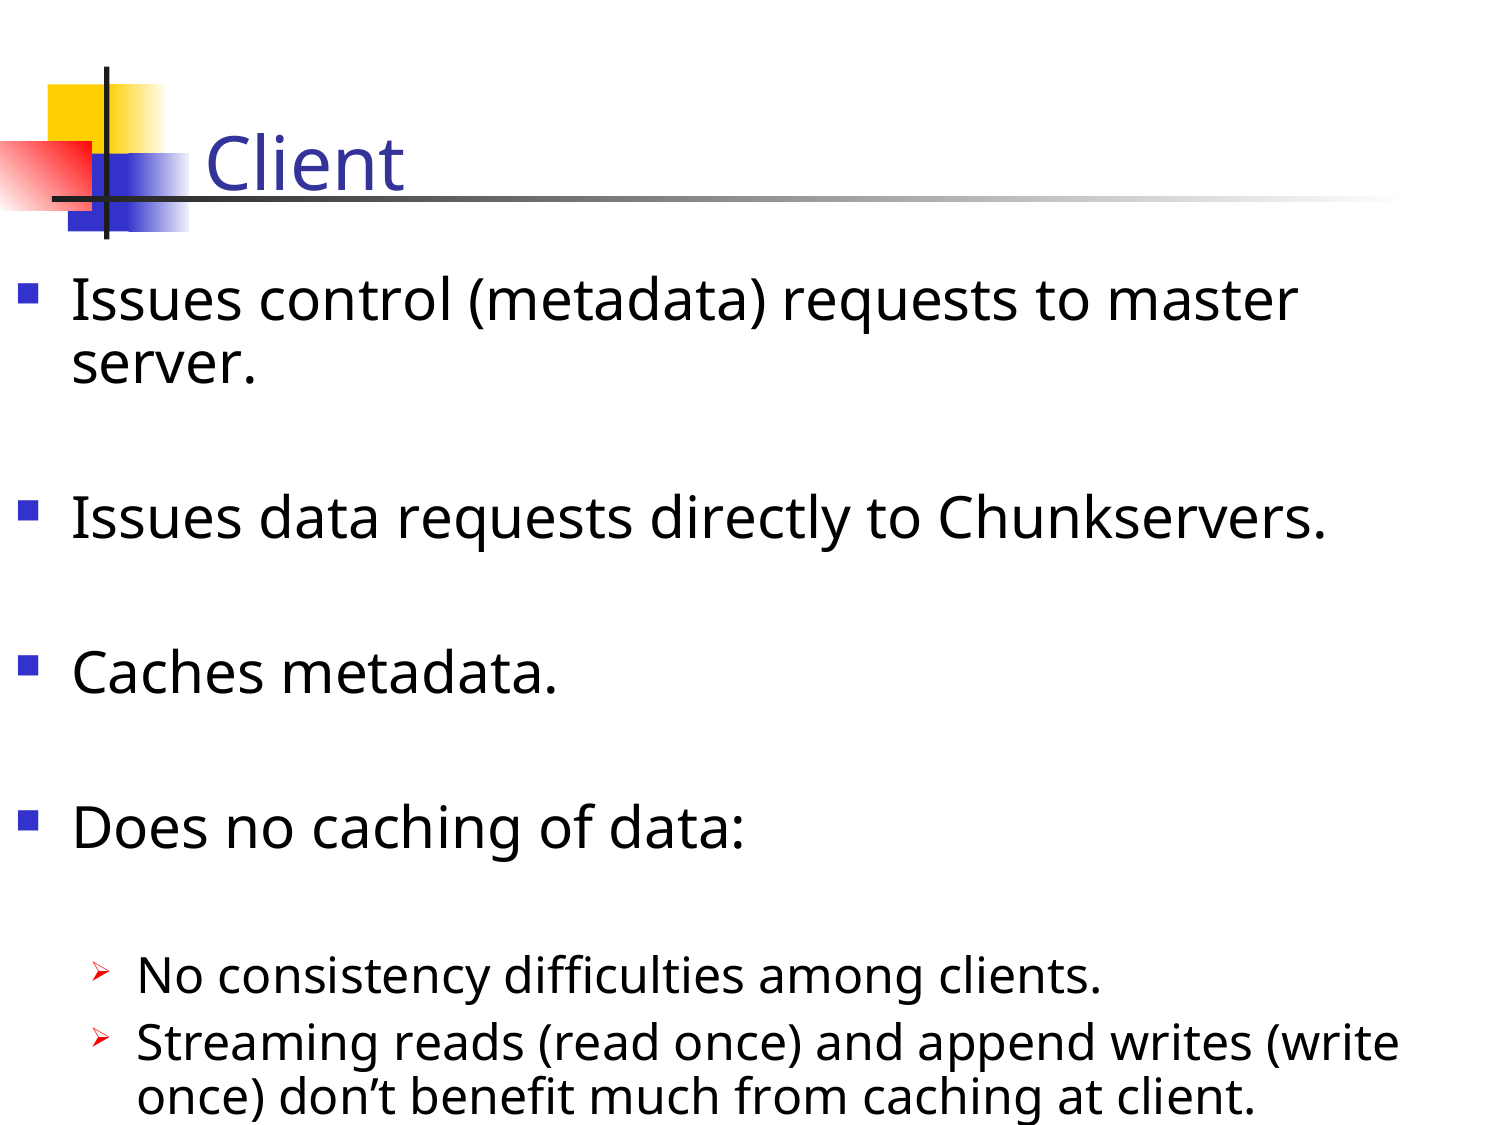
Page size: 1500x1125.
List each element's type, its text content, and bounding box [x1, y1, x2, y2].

text_box Client [189, 75, 1468, 213]
text_box Issues control (metadata) requests to master server. Issues data requests directly to Chunkservers. Caches metadata. Does no caching of data: No consistency difficulties among clients. Streaming reads (read once) and append writes (write once) don’t benefit much from caching at client. [0, 262, 1500, 1125]
